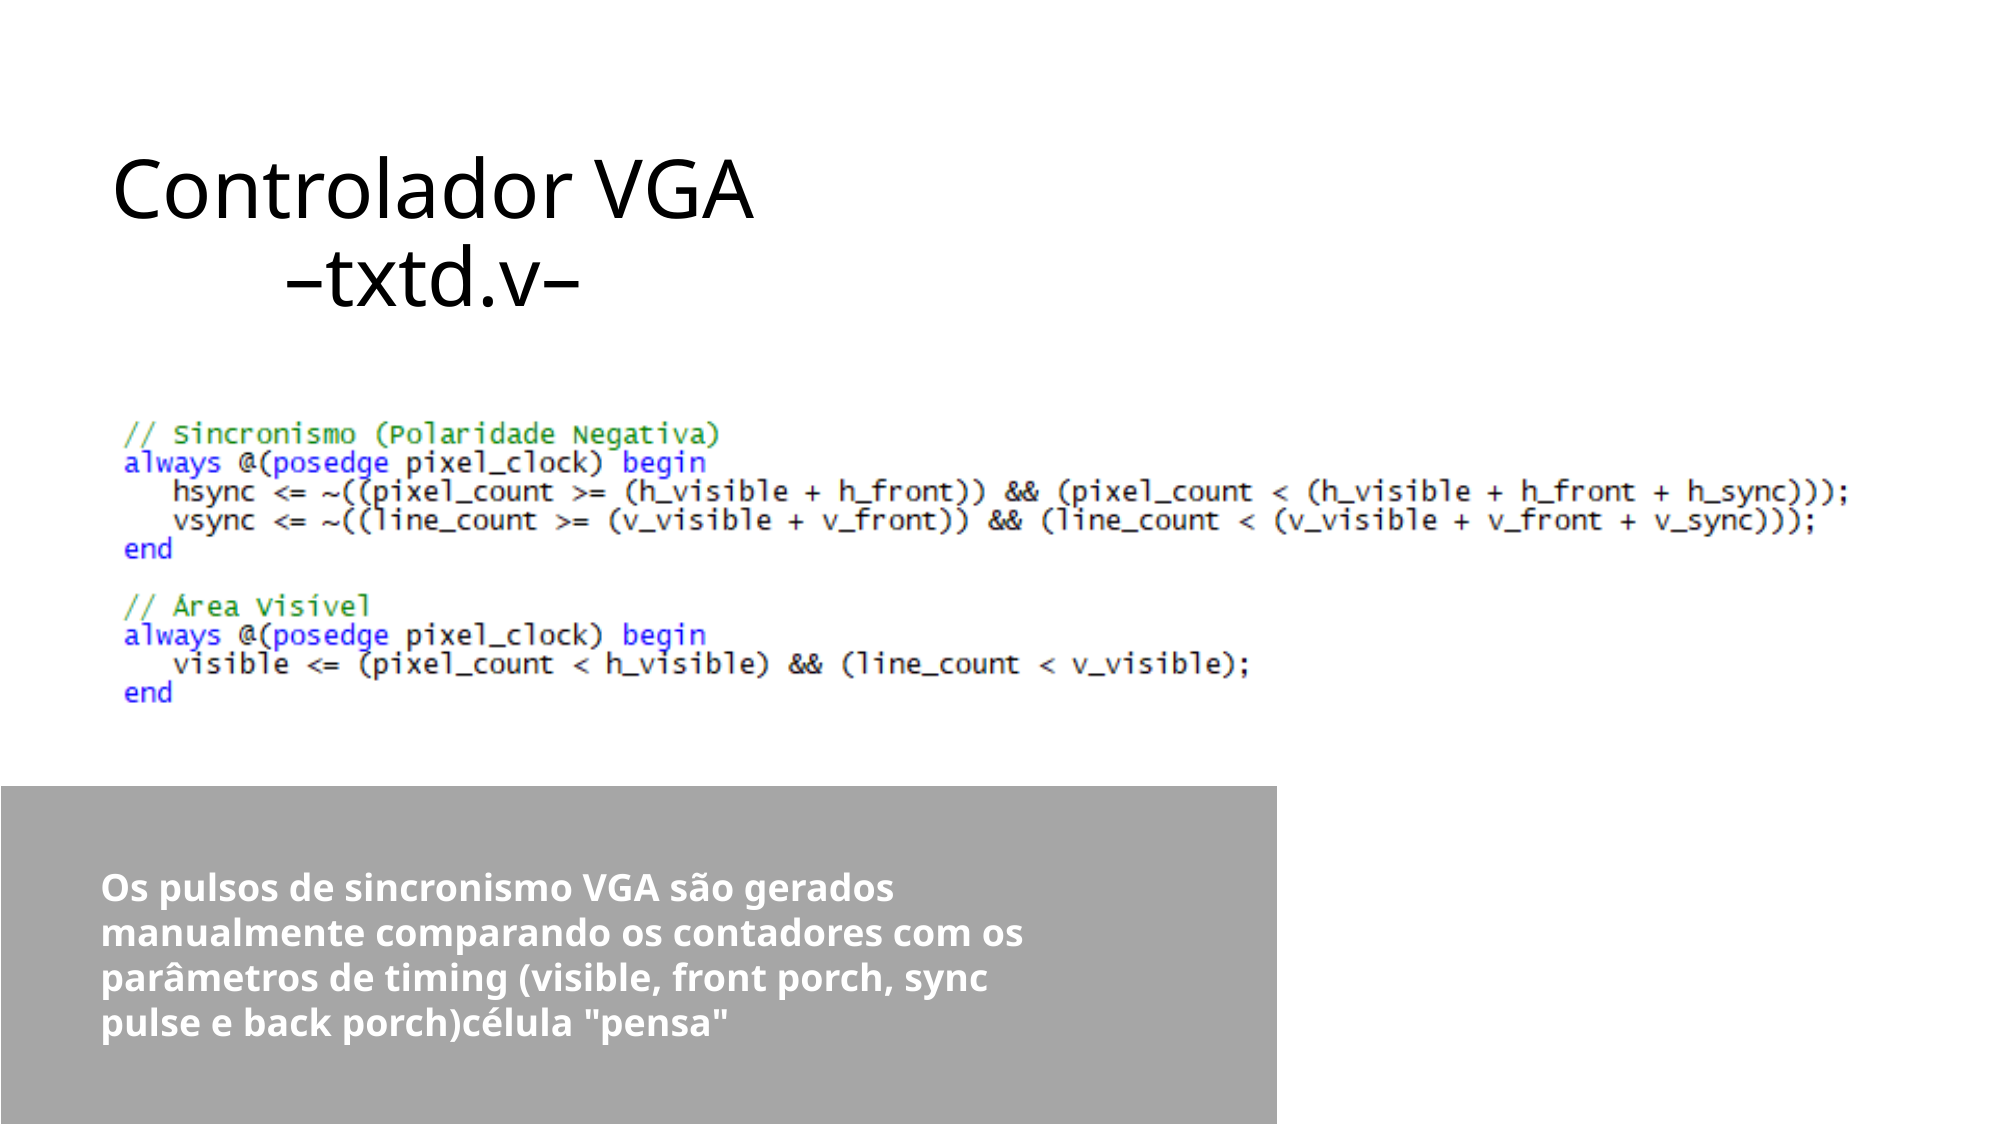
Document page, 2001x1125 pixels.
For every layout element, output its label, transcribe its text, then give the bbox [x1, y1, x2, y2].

text_box Os pulsos de sincronismo VGA são gerados manualmente comparando os contadores com os parâmetros de timing (visible, front porch, sync pulse e back porch)célula "pensa" [85, 856, 1114, 1054]
picture [84, 411, 1871, 714]
title Controlador VGA –txtd.v– [84, 108, 784, 364]
text_box [1, 786, 1277, 1124]
